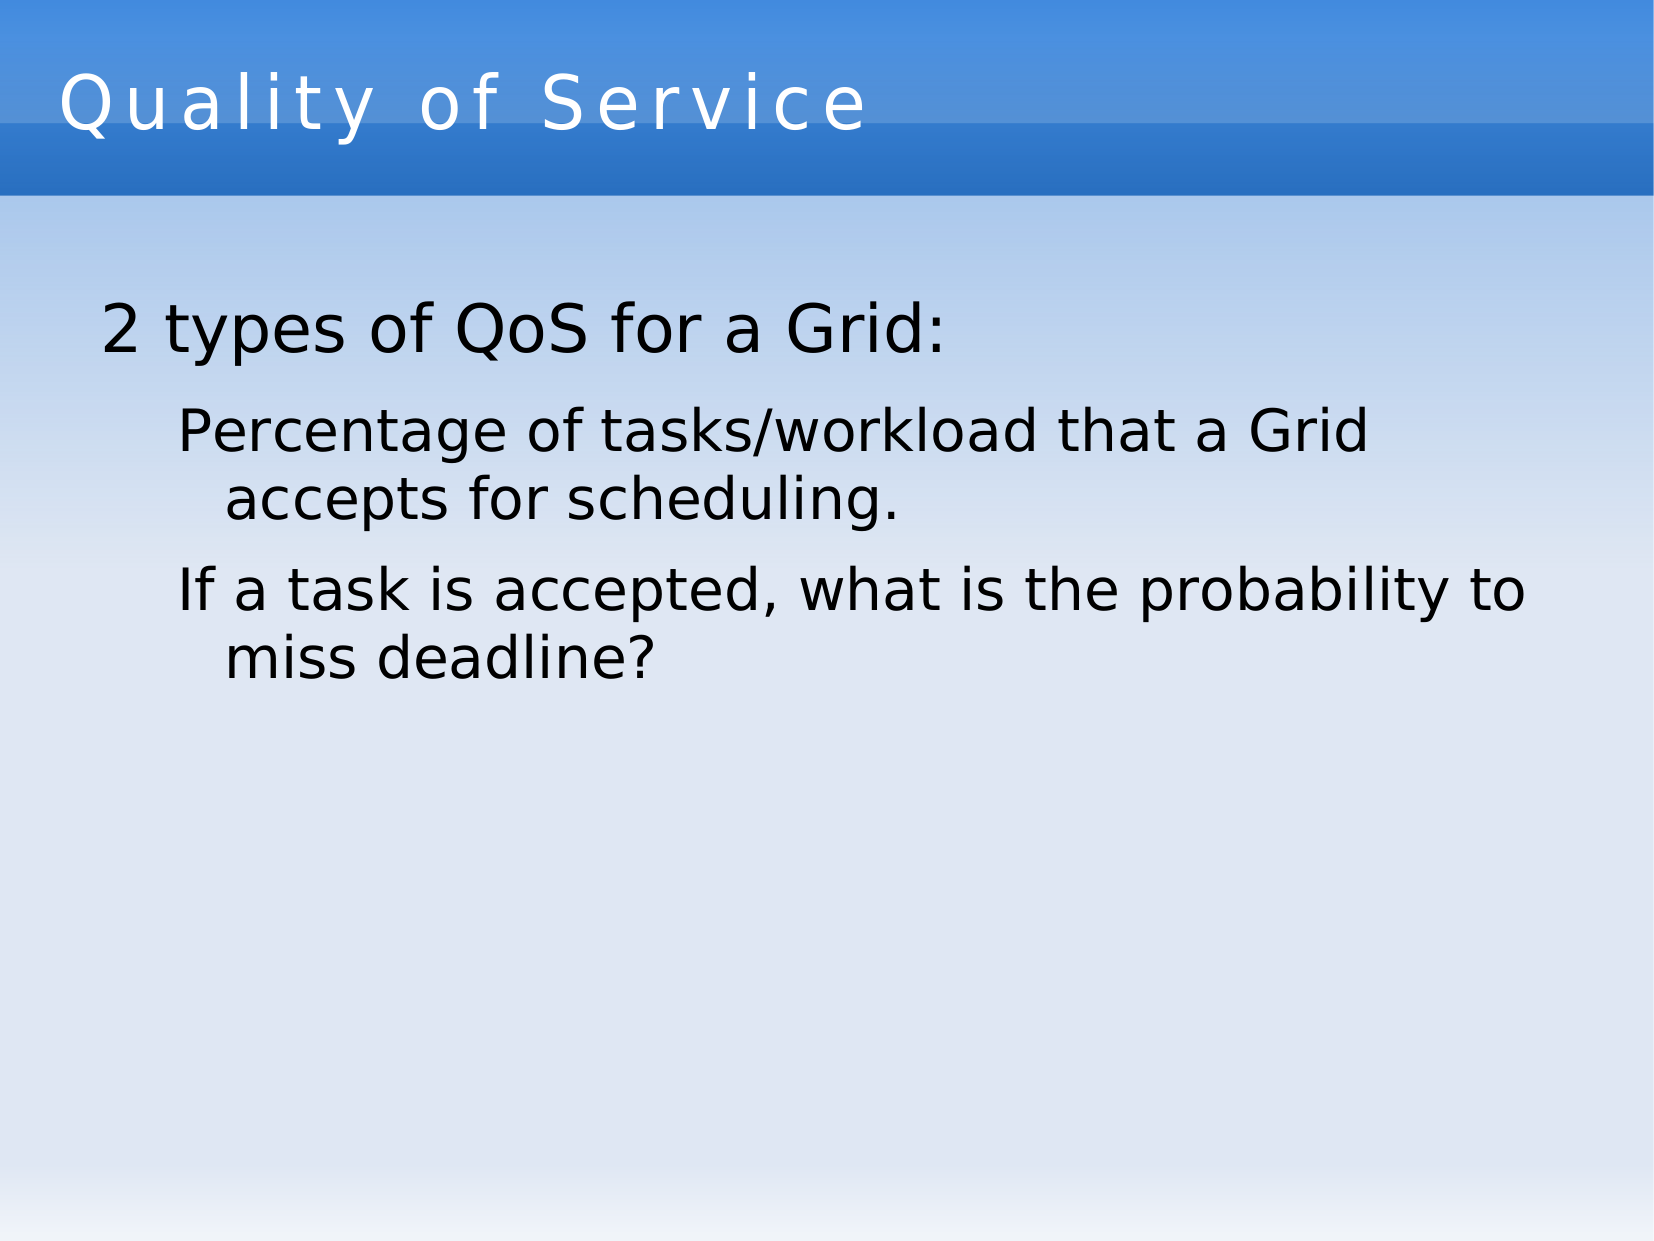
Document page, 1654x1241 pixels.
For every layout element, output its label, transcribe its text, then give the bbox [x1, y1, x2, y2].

title Quality of Service [59, 29, 1270, 178]
picture [0, 0, 1654, 1241]
list 2 types of QoS for a Grid: Percentage of tasks/workload that a Grid accepts for scheduling. If a task is accepted, what is the probability to miss deadline? [82, 290, 1571, 1094]
